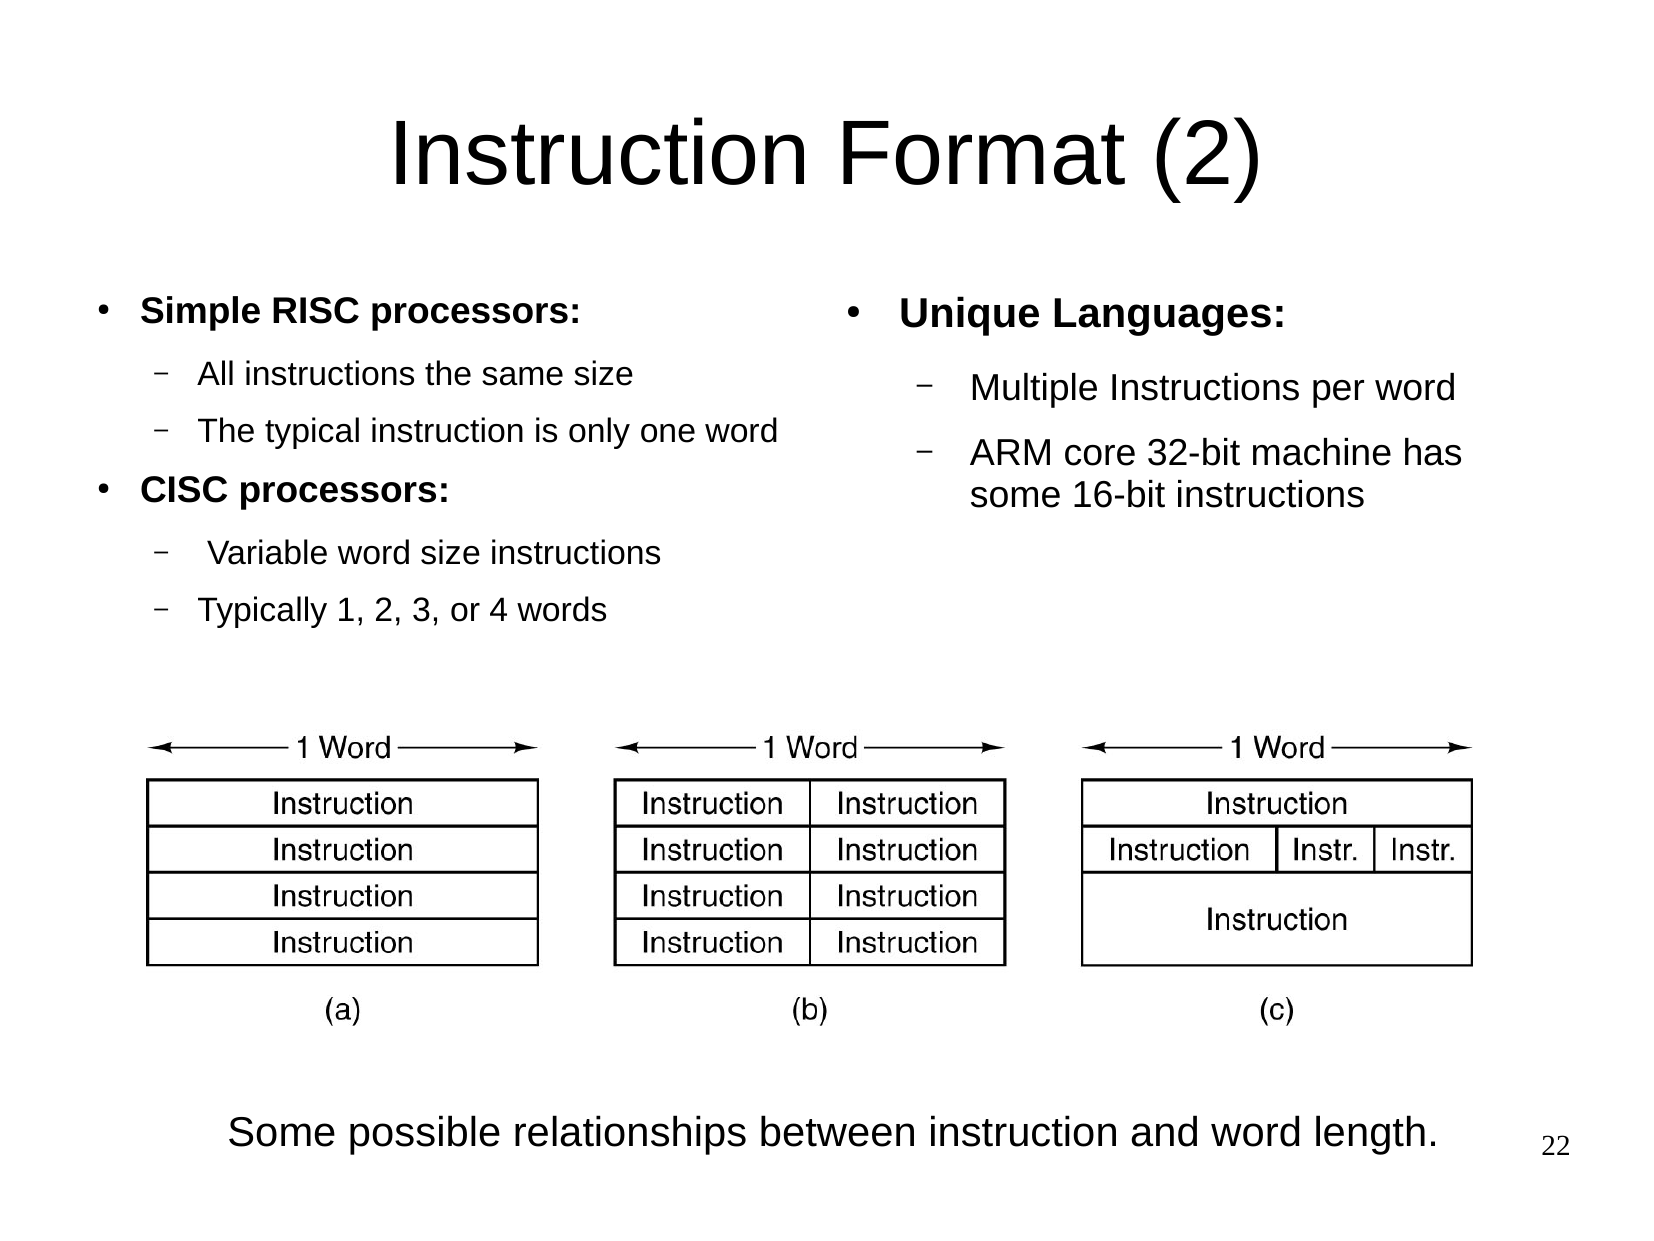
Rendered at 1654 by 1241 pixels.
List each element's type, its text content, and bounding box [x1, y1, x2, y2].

text_box Some possible relationships between instruction and word length. [212, 1100, 1488, 1191]
list Simple RISC processors: All instructions the same size The typical instruction is only one word CISC processors: Variable word size instructions Typically 1, 2, 3, or 4 words [82, 290, 793, 634]
title Instruction Format (2) [82, 49, 1571, 257]
picture [146, 729, 1473, 1026]
list Unique Languages: Multiple Instructions per word ARM core 32-bit machine has some 16-bit instructions [828, 290, 1539, 634]
